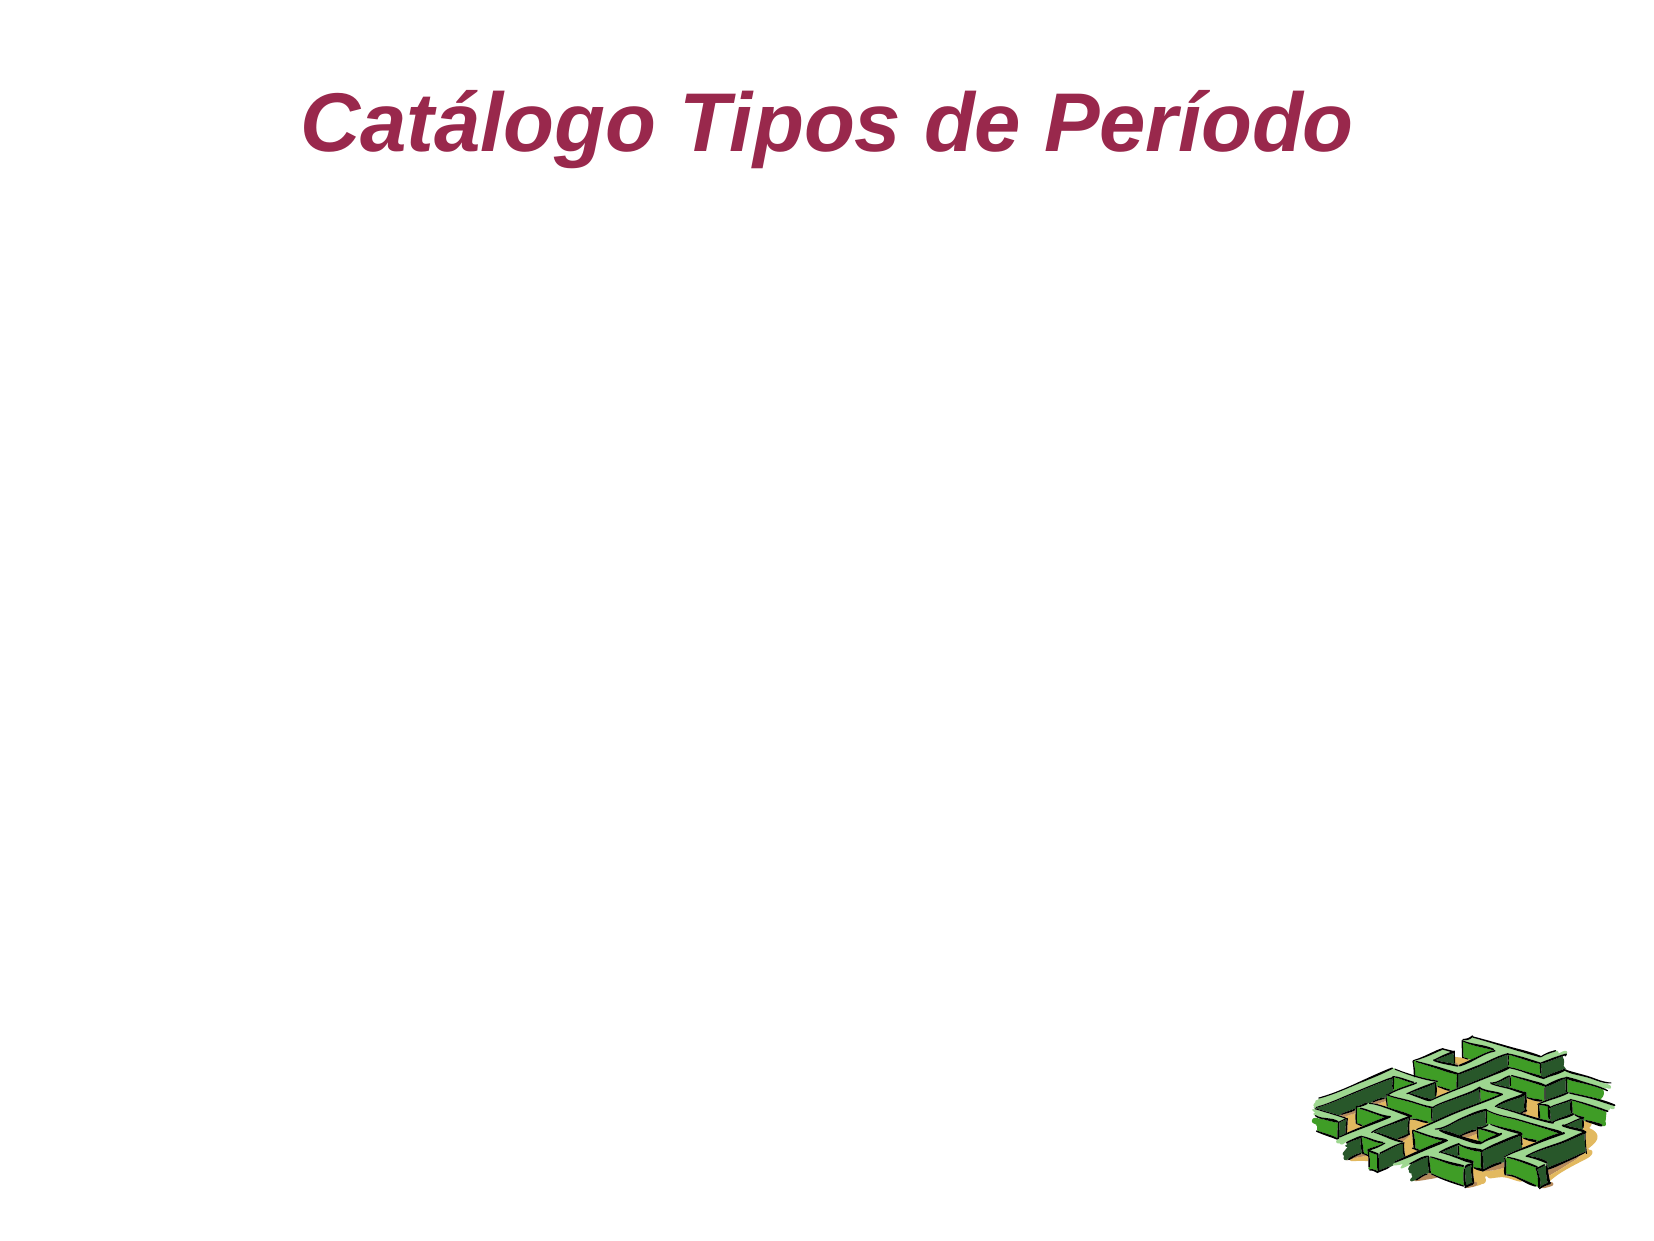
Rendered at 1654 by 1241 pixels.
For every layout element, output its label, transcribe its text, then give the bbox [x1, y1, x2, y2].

title Catálogo Tipos de Período [121, 19, 1534, 227]
